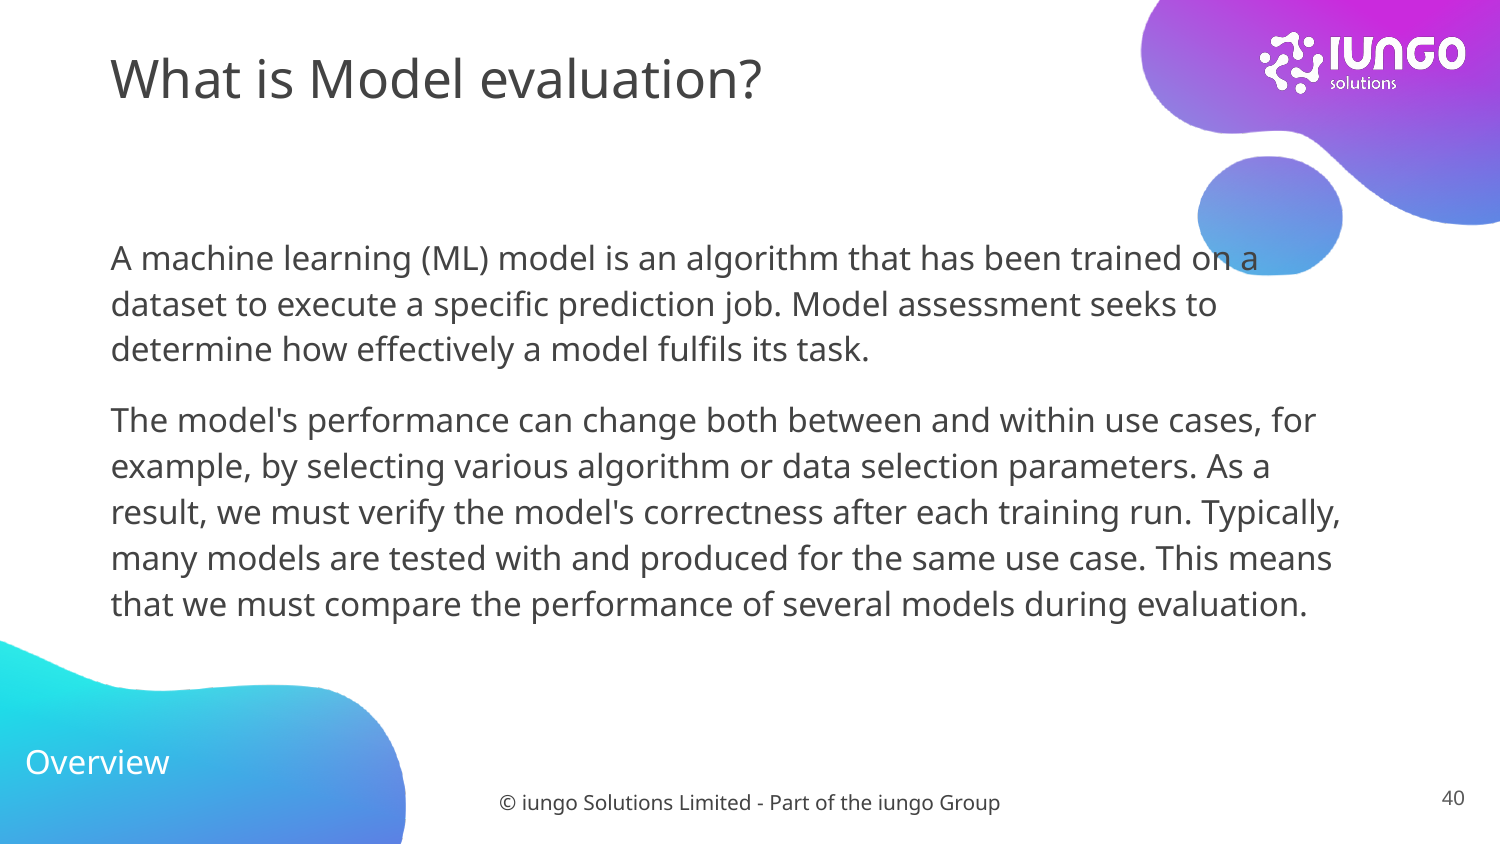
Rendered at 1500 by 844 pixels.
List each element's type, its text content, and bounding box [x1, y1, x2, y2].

picture [0, 0, 1500, 844]
slide_number <number> [1389, 764, 1480, 830]
list A machine learning (ML) model is an algorithm that has been trained on a dataset to execute a specific prediction job. Model assessment seeks to determine how effectively a model fulfils its task. The model's performance can change both between and within use cases, for example, by selecting various algorithm or data selection parameters. As a result, we must verify the model's correctness after each training run. Typically, many models are tested with and produced for the same use case. This means that we must compare the performance of several models during evaluation. [95, 215, 1390, 700]
subtitle Overview [9, 719, 411, 844]
title What is Model evaluation? [95, 30, 1088, 125]
